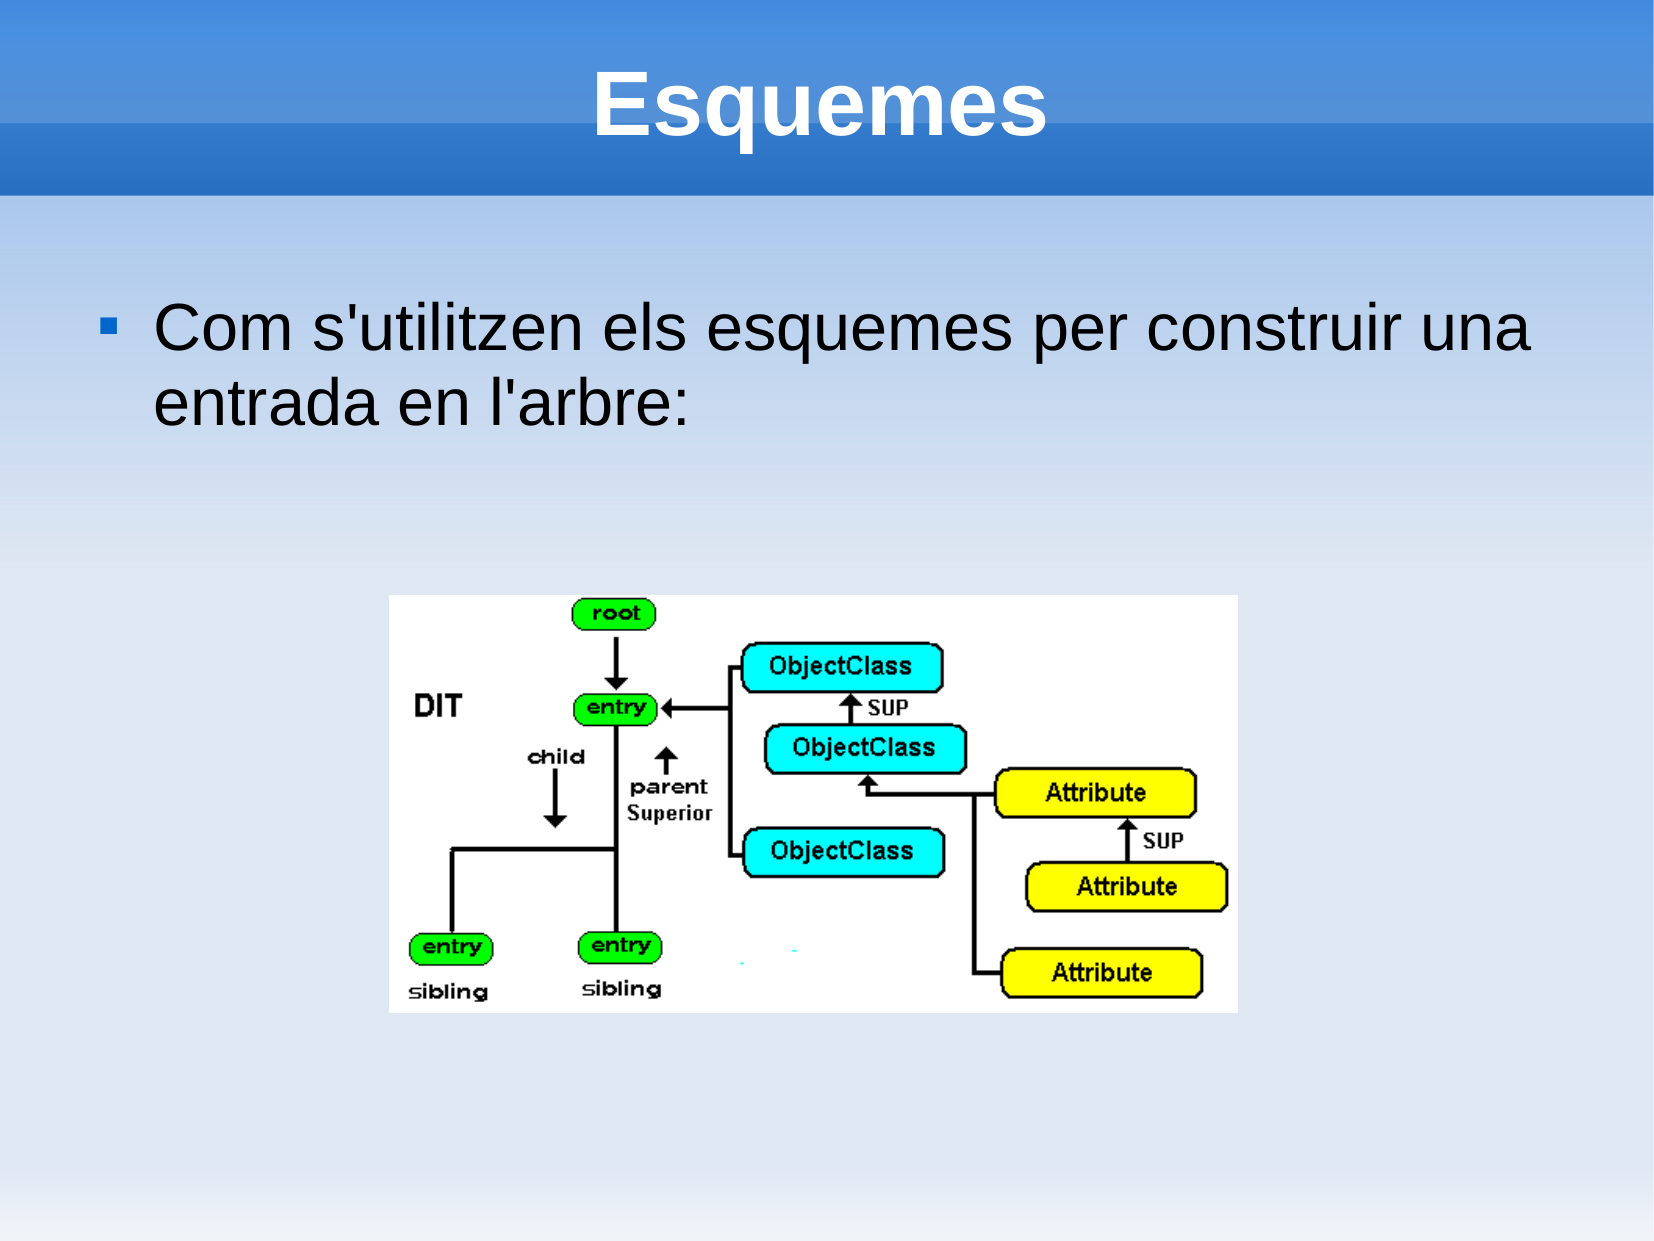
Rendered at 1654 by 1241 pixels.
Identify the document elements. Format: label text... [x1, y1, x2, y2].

list Com s'utilitzen els esquemes per construir una entrada en l'arbre: [82, 290, 1571, 1109]
picture [0, 0, 1654, 1241]
title Esquemes [76, 0, 1565, 208]
